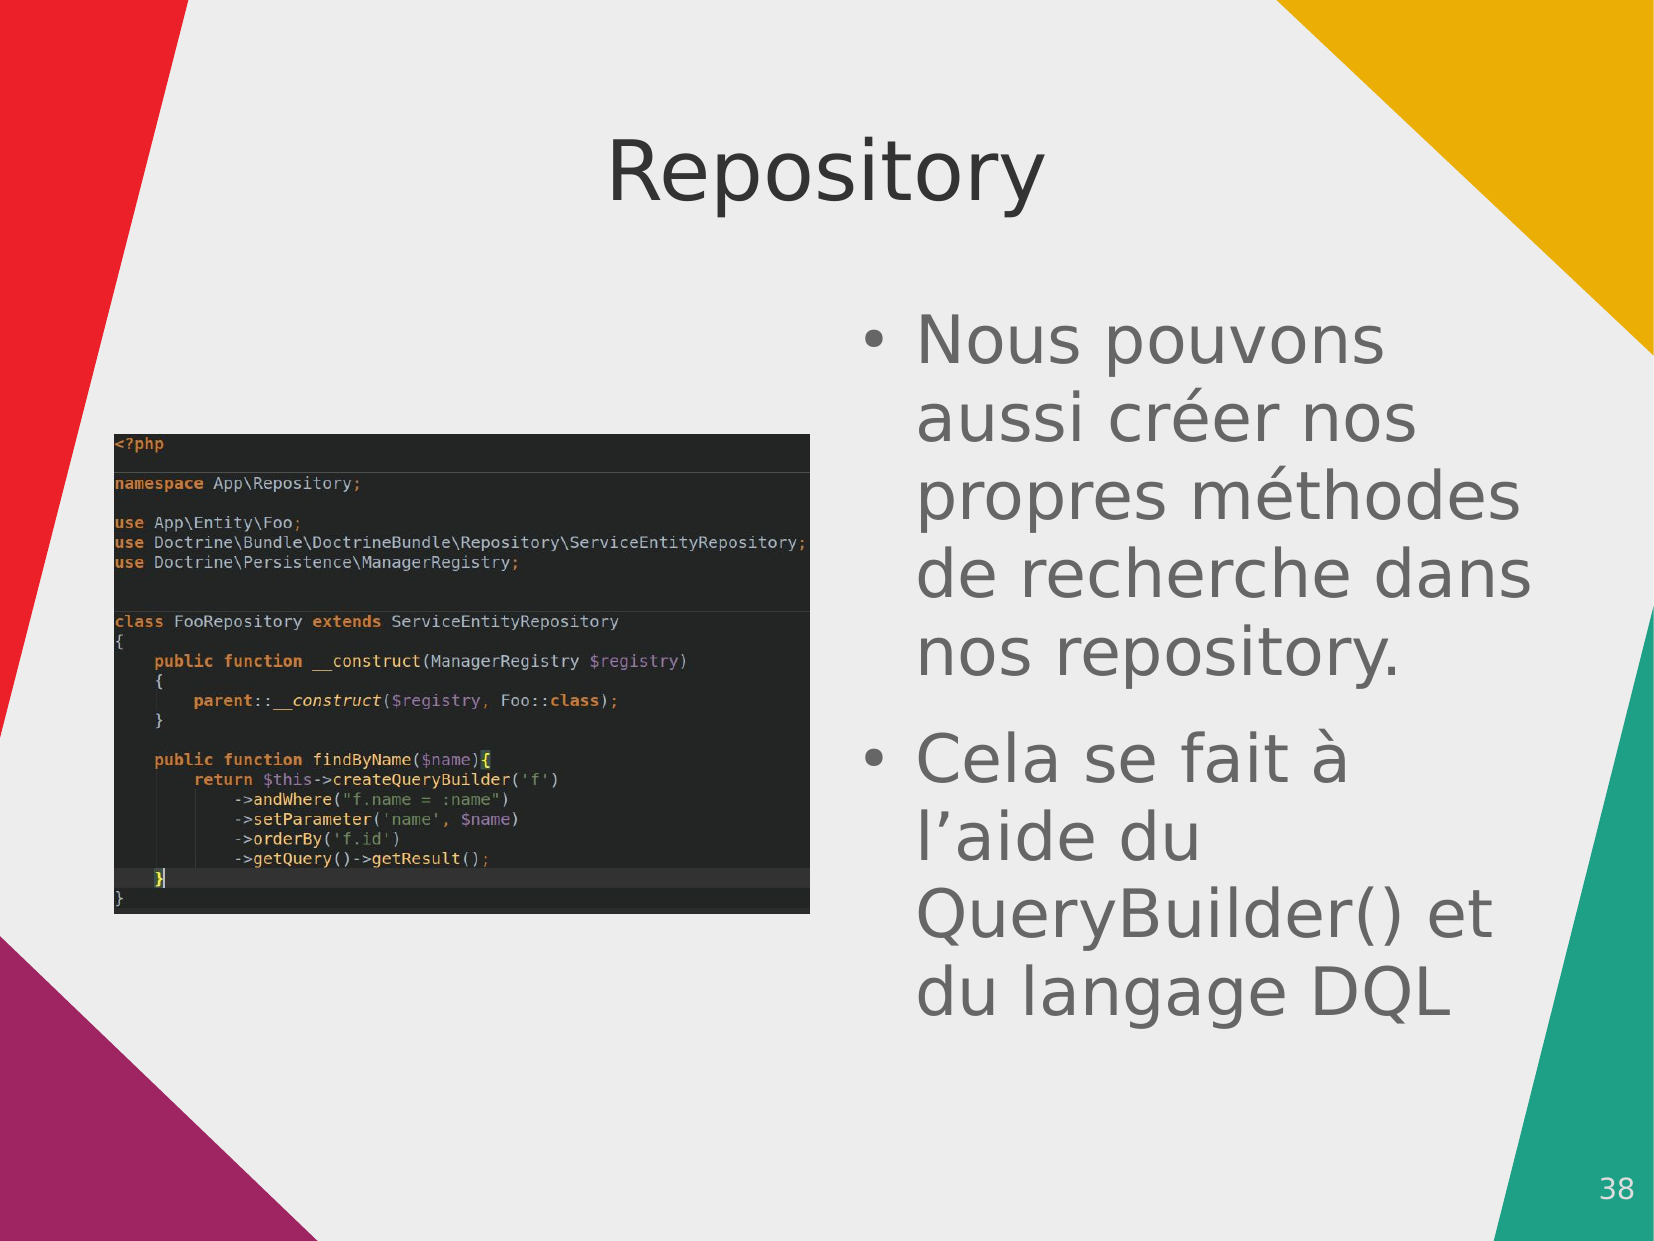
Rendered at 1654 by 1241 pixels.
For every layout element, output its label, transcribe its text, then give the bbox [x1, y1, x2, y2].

title Repository [114, 73, 1539, 271]
list Nous pouvons aussi créer nos propres méthodes de recherche dans nos repository. Cela se fait à l’aide du QueryBuilder() et du langage DQL [844, 302, 1540, 1033]
picture [114, 434, 810, 914]
